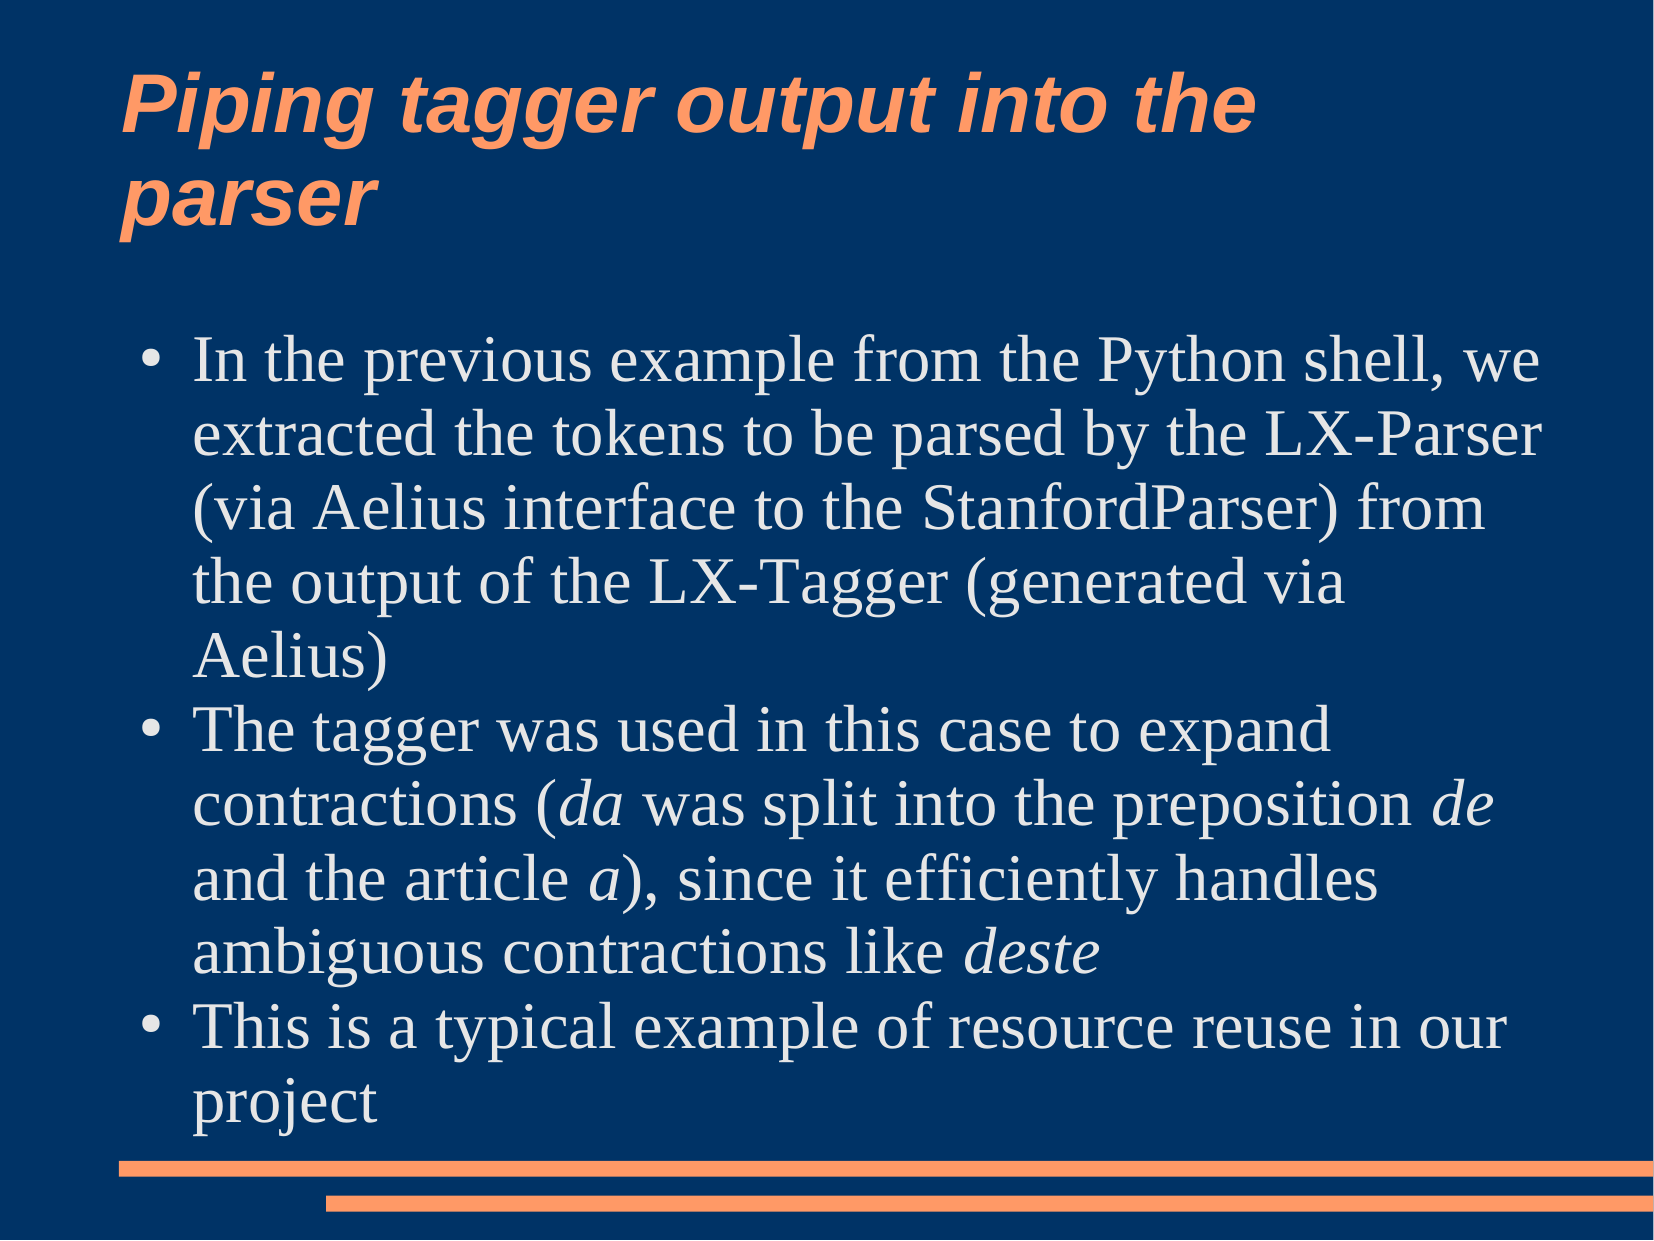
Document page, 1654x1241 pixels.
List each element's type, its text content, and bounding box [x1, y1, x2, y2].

title Piping tagger output into the parser [121, 46, 1534, 254]
list In the previous example from the Python shell, we extracted the tokens to be parsed by the LX-Parser (via Aelius interface to the StanfordParser) from the output of the LX-Tagger (generated via Aelius) The tagger was used in this case to expand contractions (da was split into the preposition de and the article a), since it efficiently handles ambiguous contractions like deste This is a typical example of resource reuse in our project [121, 322, 1561, 1132]
